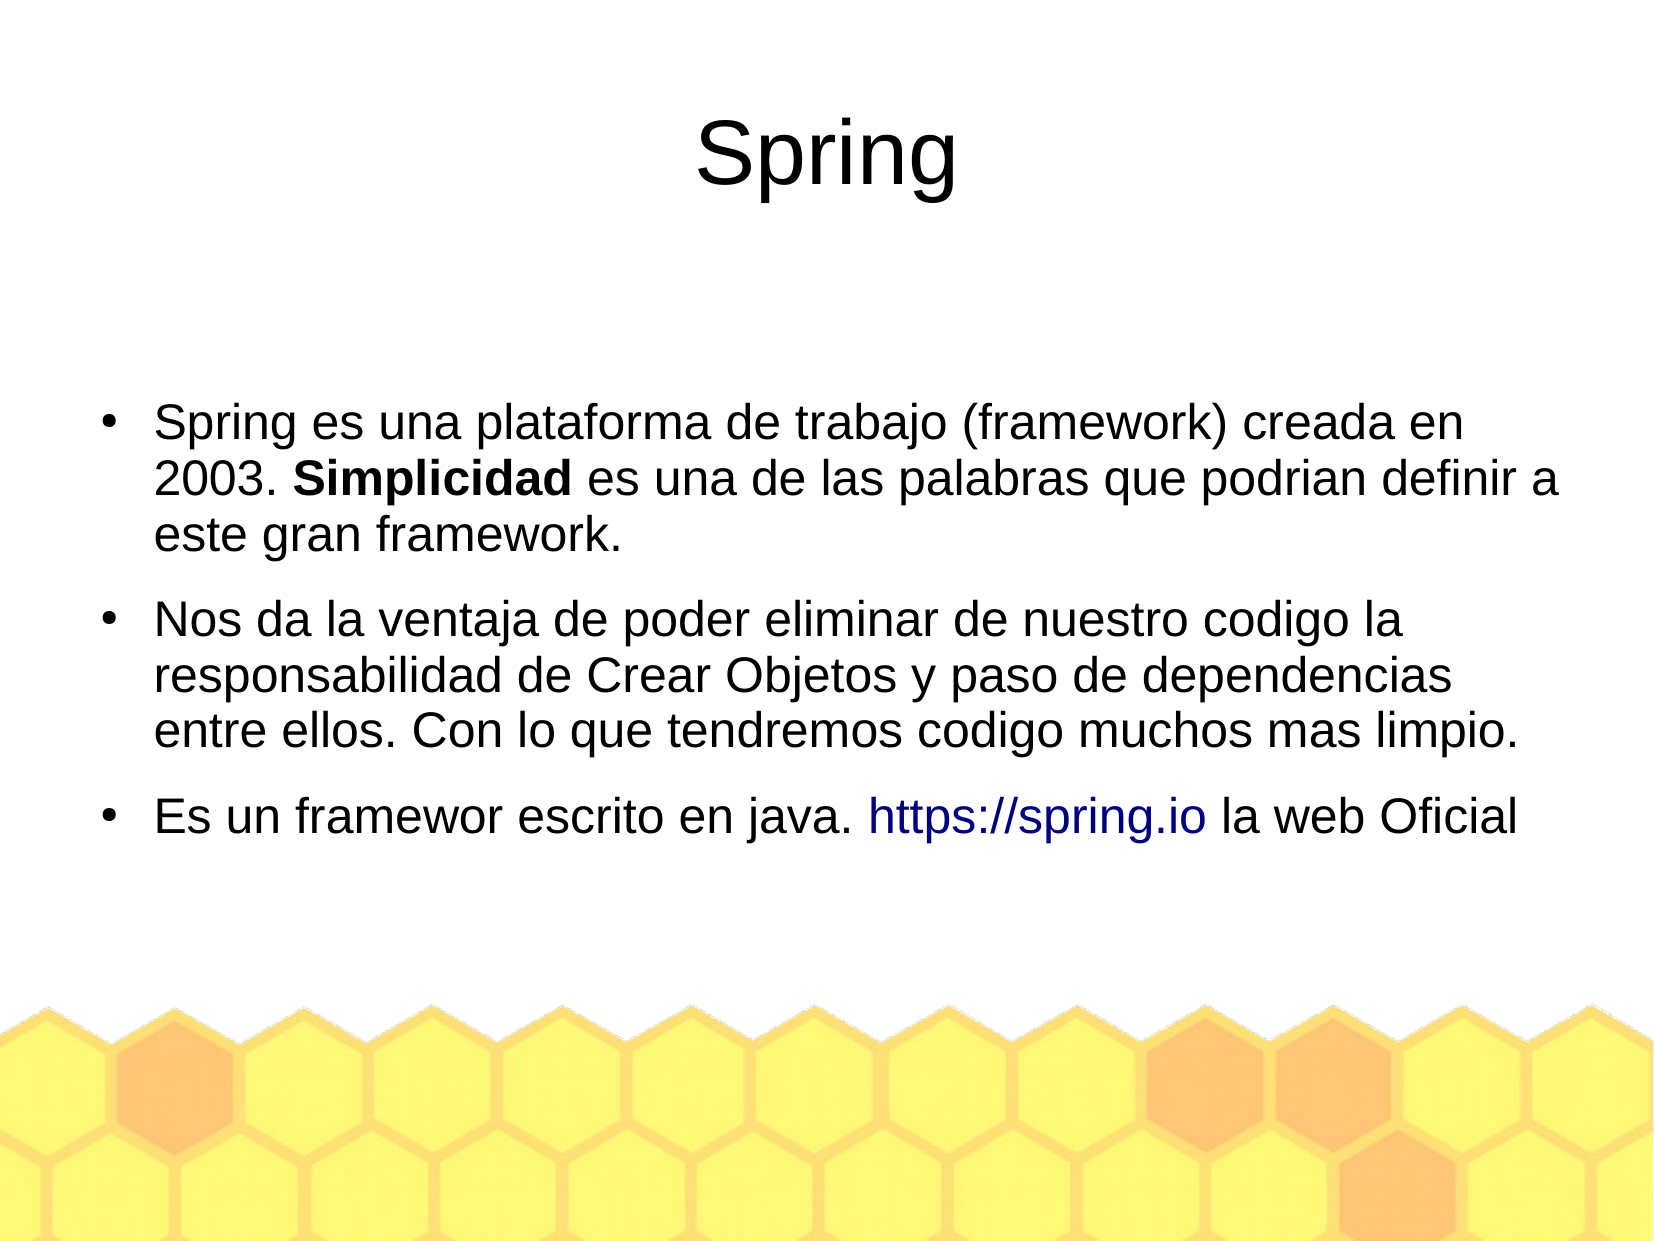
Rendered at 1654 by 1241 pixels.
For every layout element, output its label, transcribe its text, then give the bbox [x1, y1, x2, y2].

picture [0, 1001, 1654, 1241]
title Spring [82, 49, 1571, 257]
list Spring es una plataforma de trabajo (framework) creada en 2003. Simplicidad es una de las palabras que podrian definir a este gran framework. Nos da la ventaja de poder eliminar de nuestro codigo la responsabilidad de Crear Objetos y paso de dependencias entre ellos. Con lo que tendremos codigo muchos mas limpio. Es un framewor escrito en java. https://spring.io la web Oficial [82, 290, 1571, 1010]
